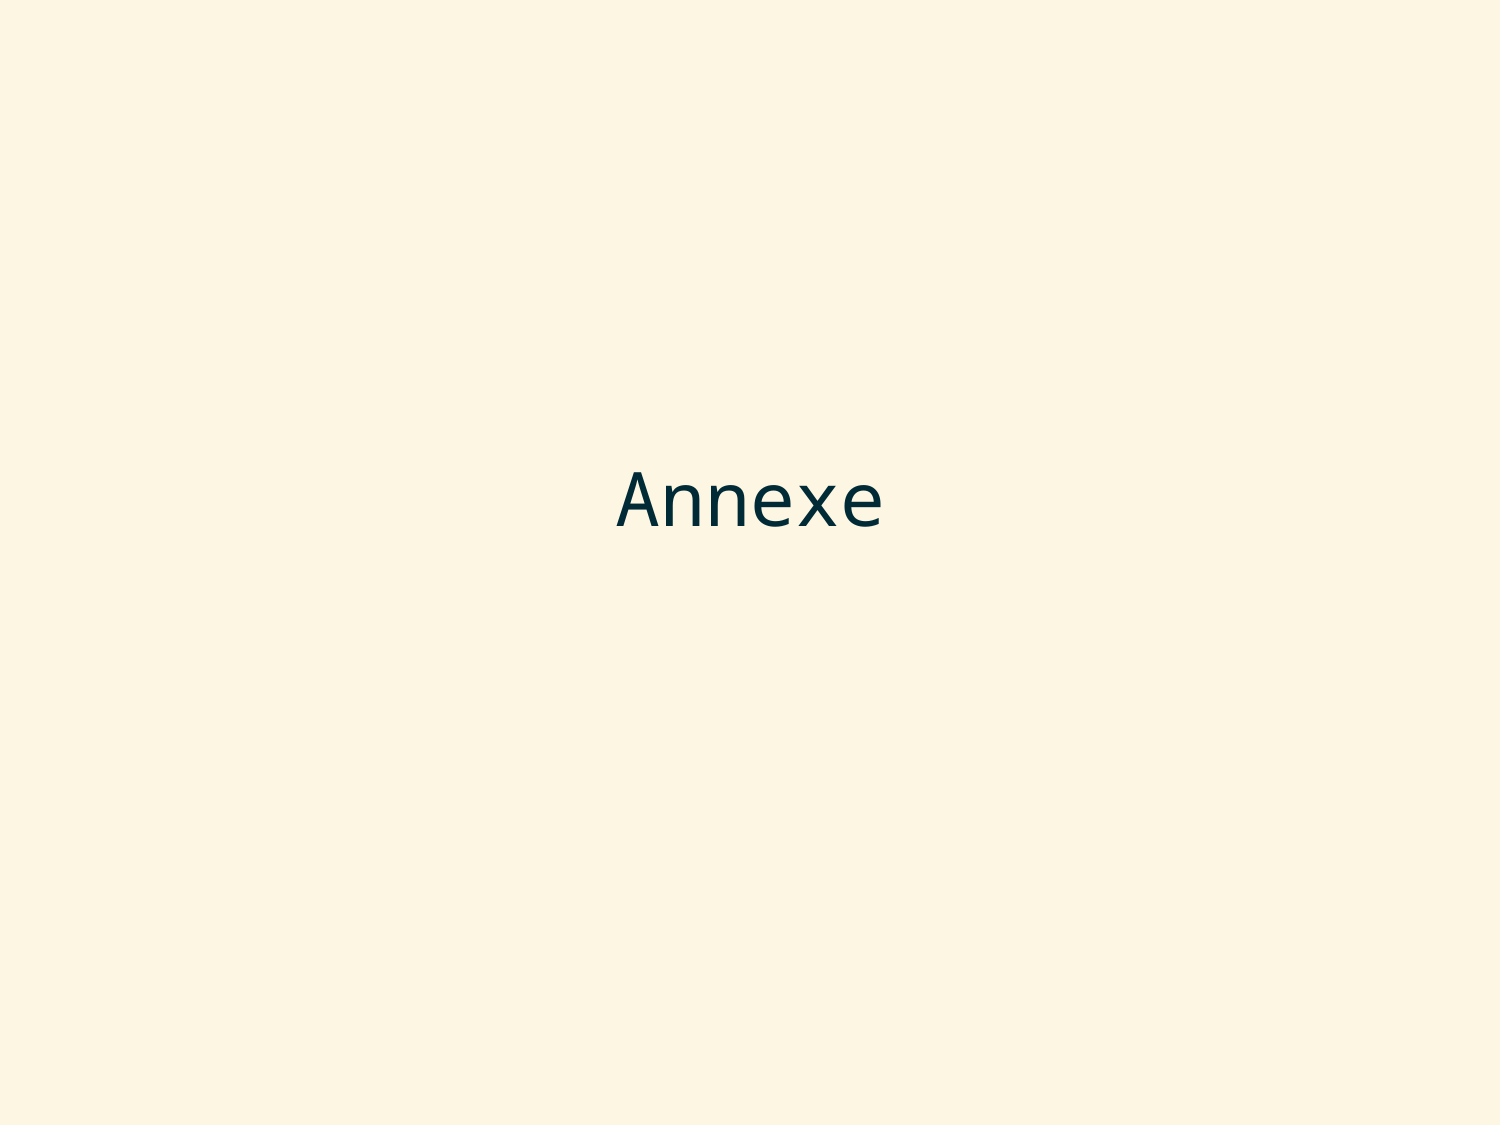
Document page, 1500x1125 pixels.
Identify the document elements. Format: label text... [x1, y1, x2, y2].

title Annexe [51, 79, 1449, 916]
